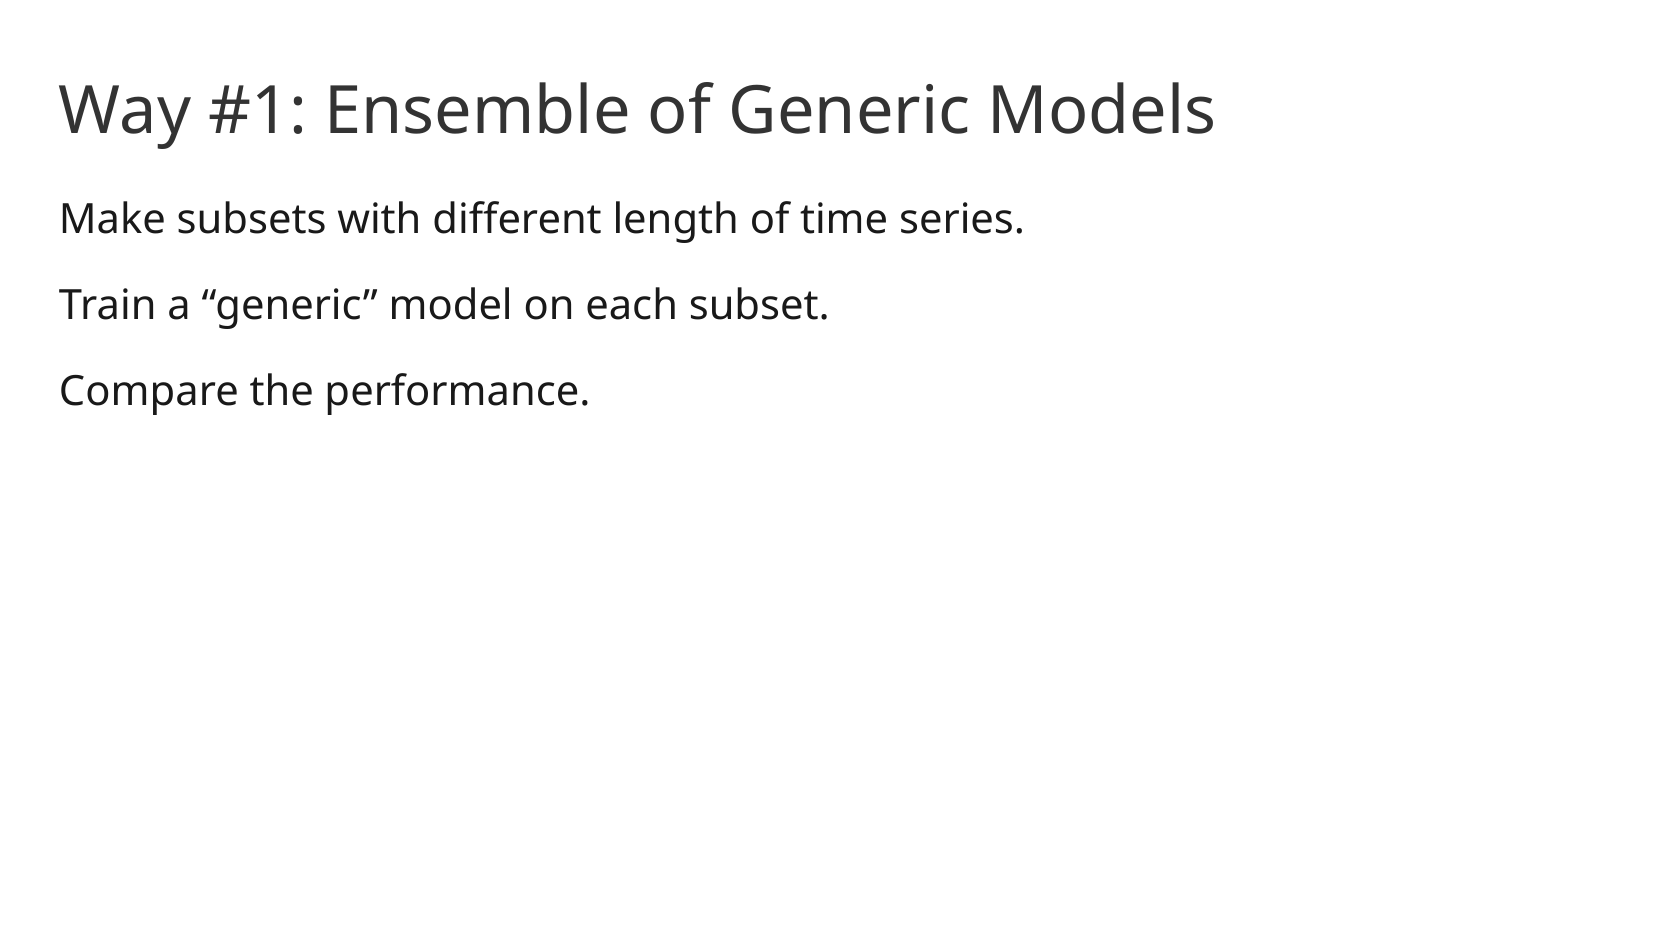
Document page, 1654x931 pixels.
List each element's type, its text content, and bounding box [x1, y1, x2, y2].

title Way #1: Ensemble of Generic Models [59, 53, 1595, 154]
list Make subsets with different length of time series. Train a “generic” model on each subset. Compare the performance. [59, 177, 1595, 886]
